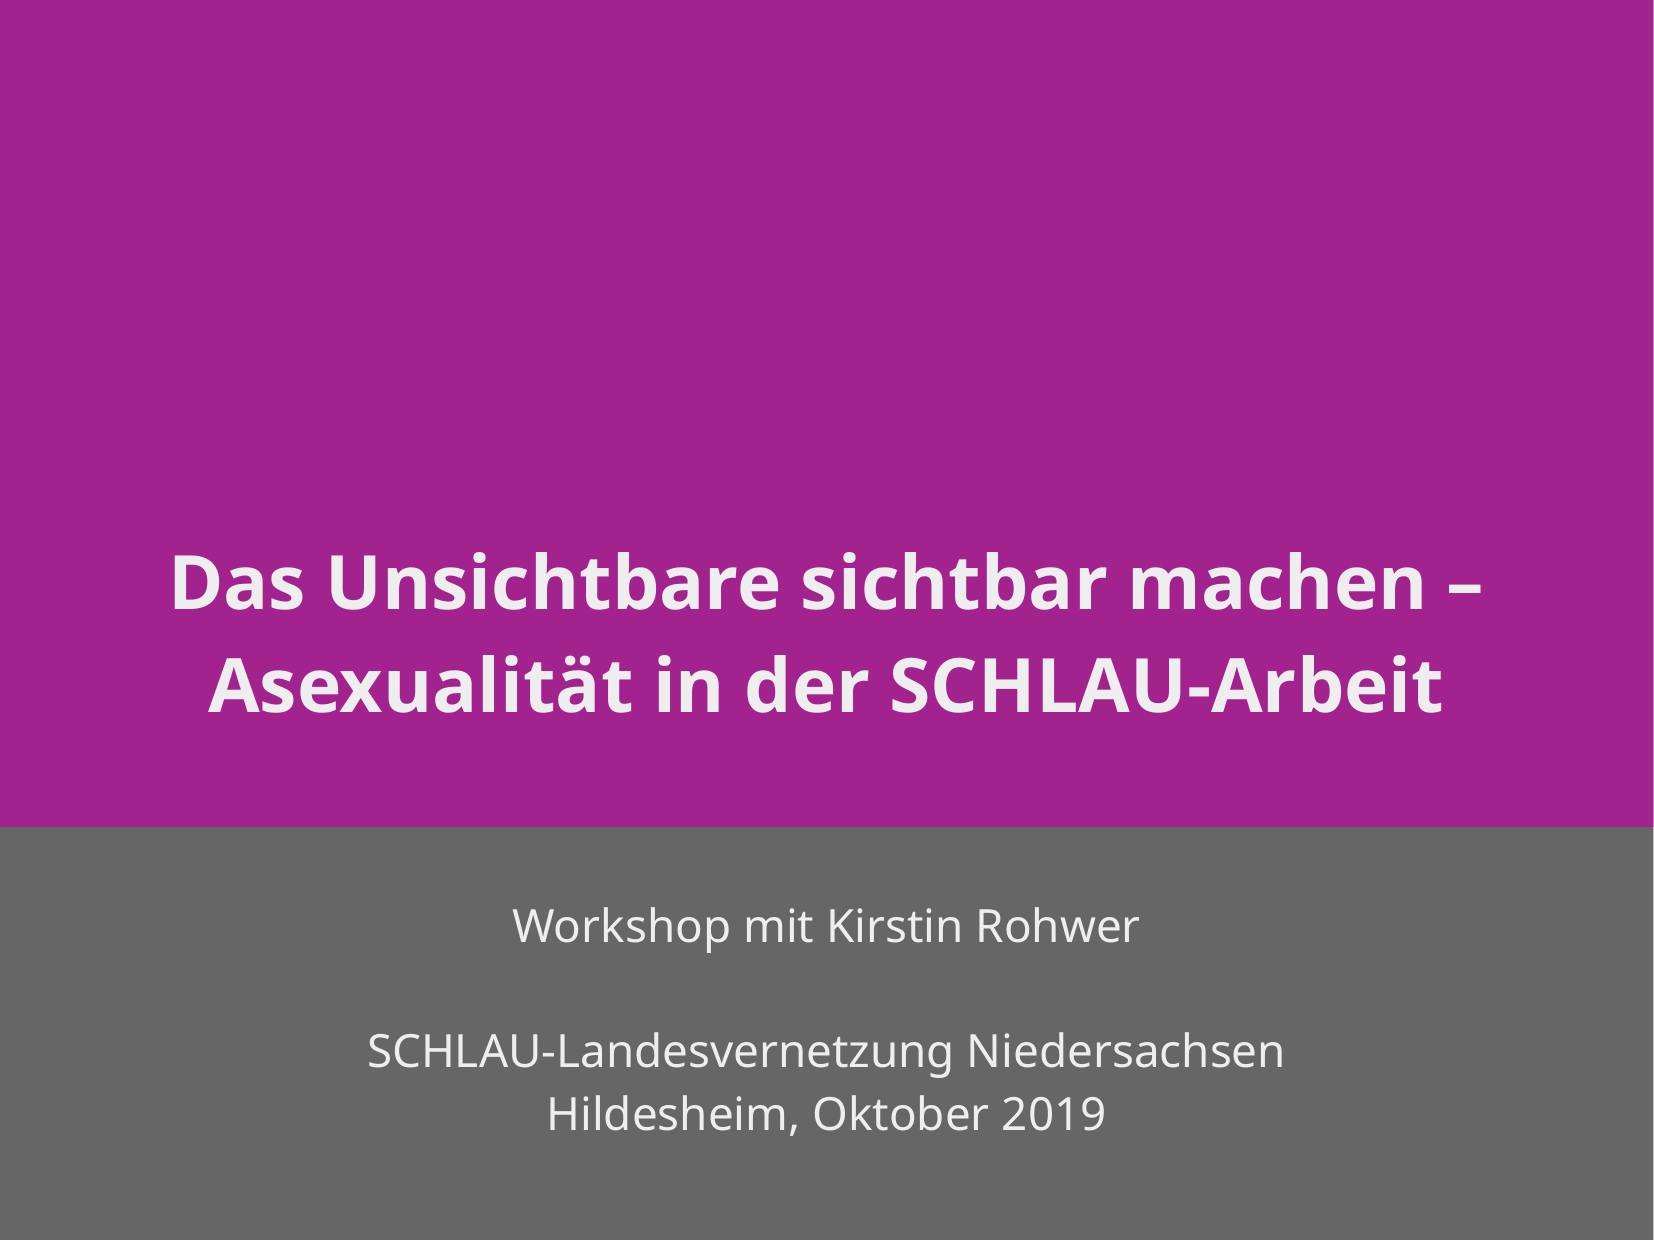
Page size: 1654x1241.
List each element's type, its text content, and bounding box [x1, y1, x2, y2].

title Das Unsichtbare sichtbar machen – Asexualität in der SCHLAU-Arbeit [59, 472, 1595, 792]
subtitle Workshop mit Kirstin Rohwer SCHLAU-Landesvernetzung Niedersachsen Hildesheim, Oktober 2019 [59, 856, 1595, 1182]
